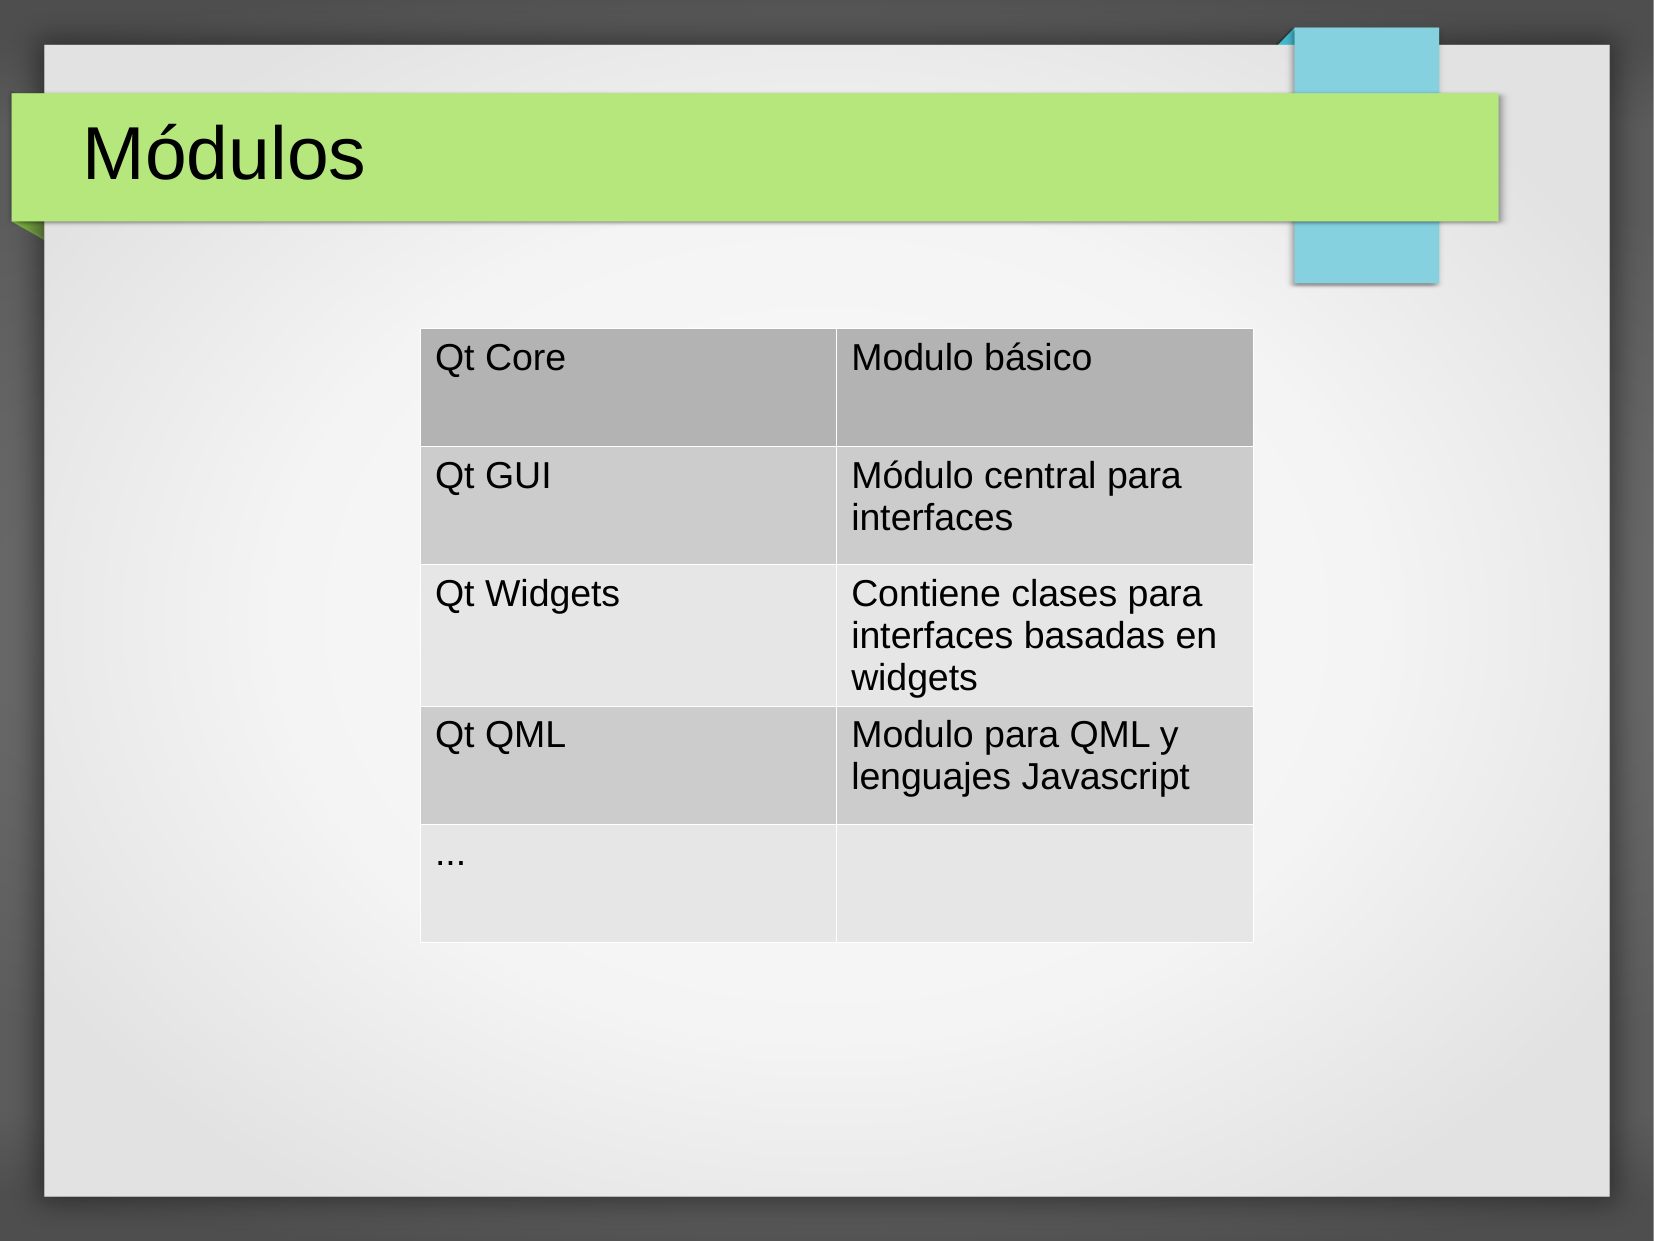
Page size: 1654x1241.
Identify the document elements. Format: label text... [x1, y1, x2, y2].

table_cell Contiene clases para interfaces basadas en widgets [837, 565, 1253, 706]
table_cell Qt QML [421, 707, 836, 824]
table_cell Qt GUI [421, 447, 836, 564]
table_cell Modulo para QML y lenguajes Javascript [837, 707, 1253, 824]
title Módulos [82, 94, 1264, 213]
table_cell Módulo central para interfaces [837, 447, 1253, 564]
table_header Modulo básico [837, 329, 1253, 446]
table_cell ... [421, 825, 836, 942]
table_cell Qt Widgets [421, 565, 836, 706]
picture [0, 0, 1654, 1241]
table_cell [837, 825, 1253, 942]
table_header Qt Core [421, 329, 836, 446]
